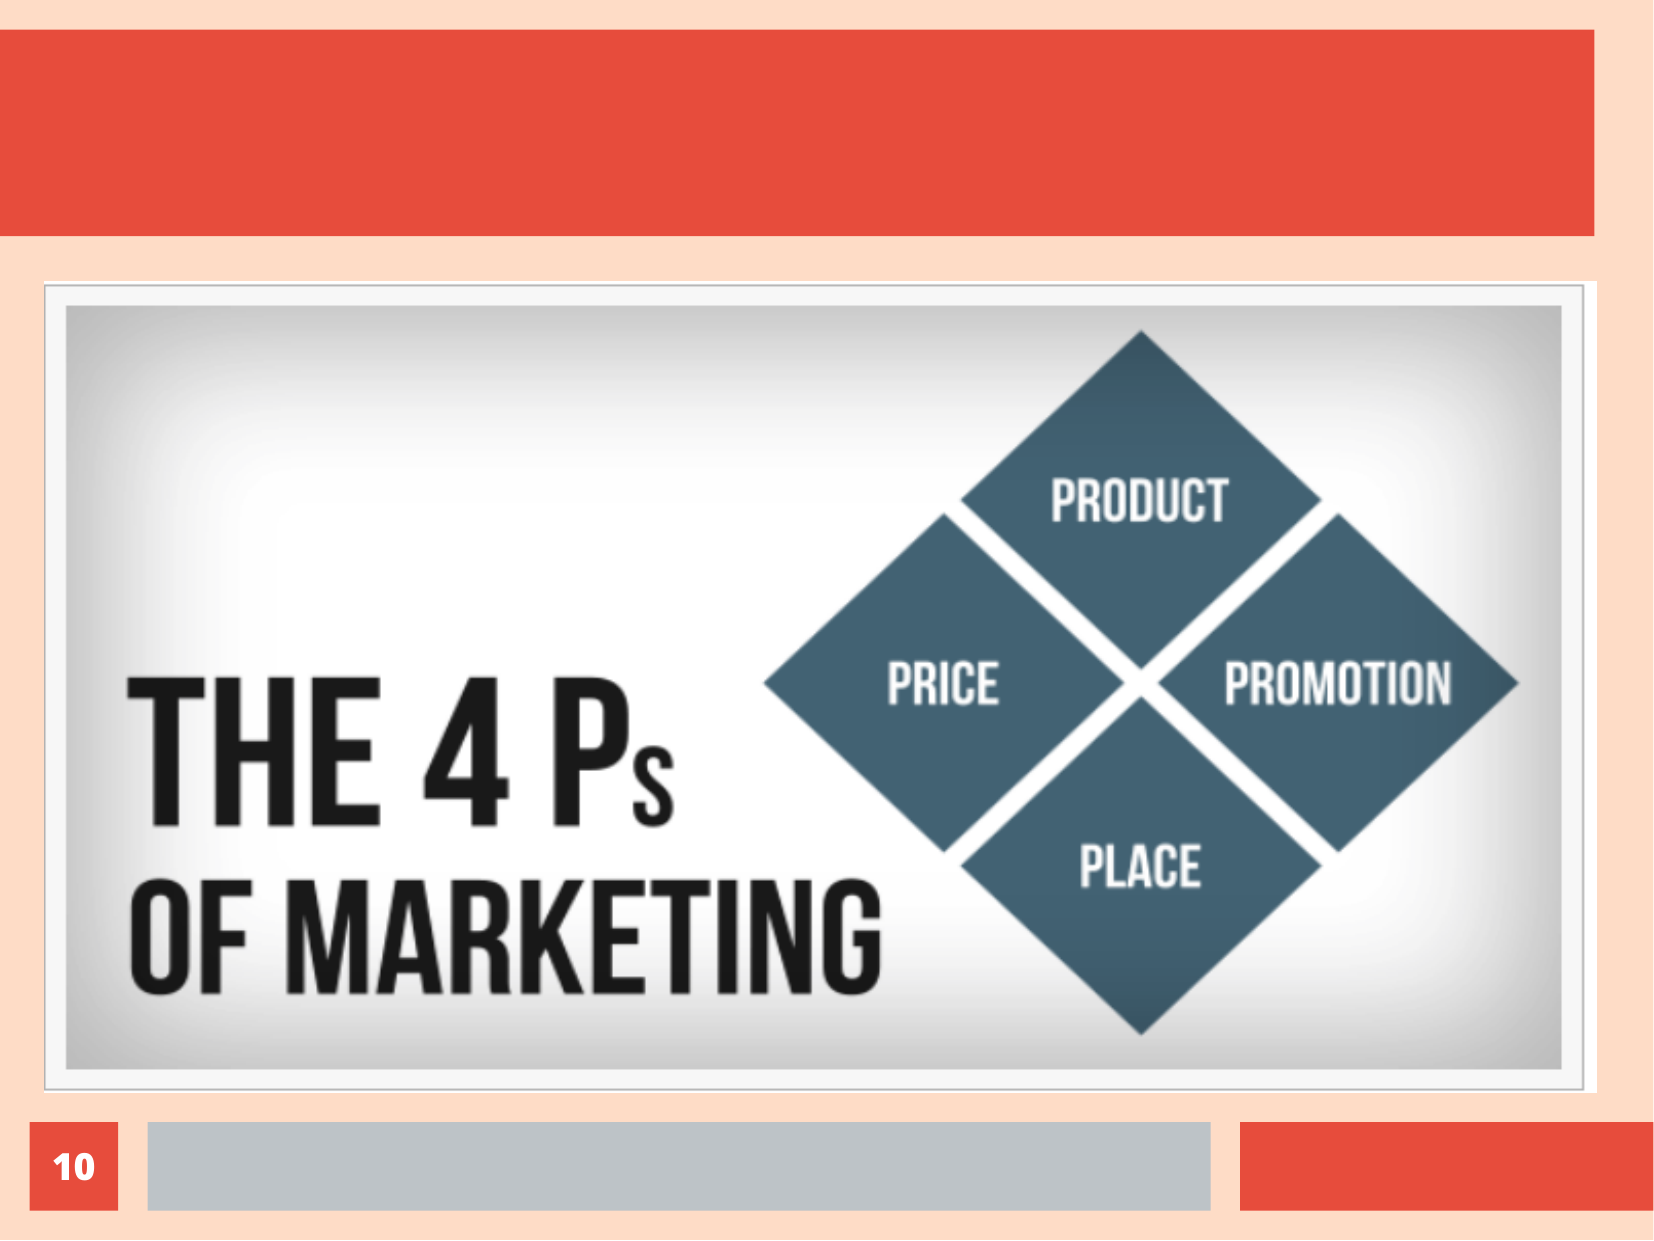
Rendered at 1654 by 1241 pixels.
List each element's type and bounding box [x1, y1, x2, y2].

picture [44, 281, 1597, 1093]
